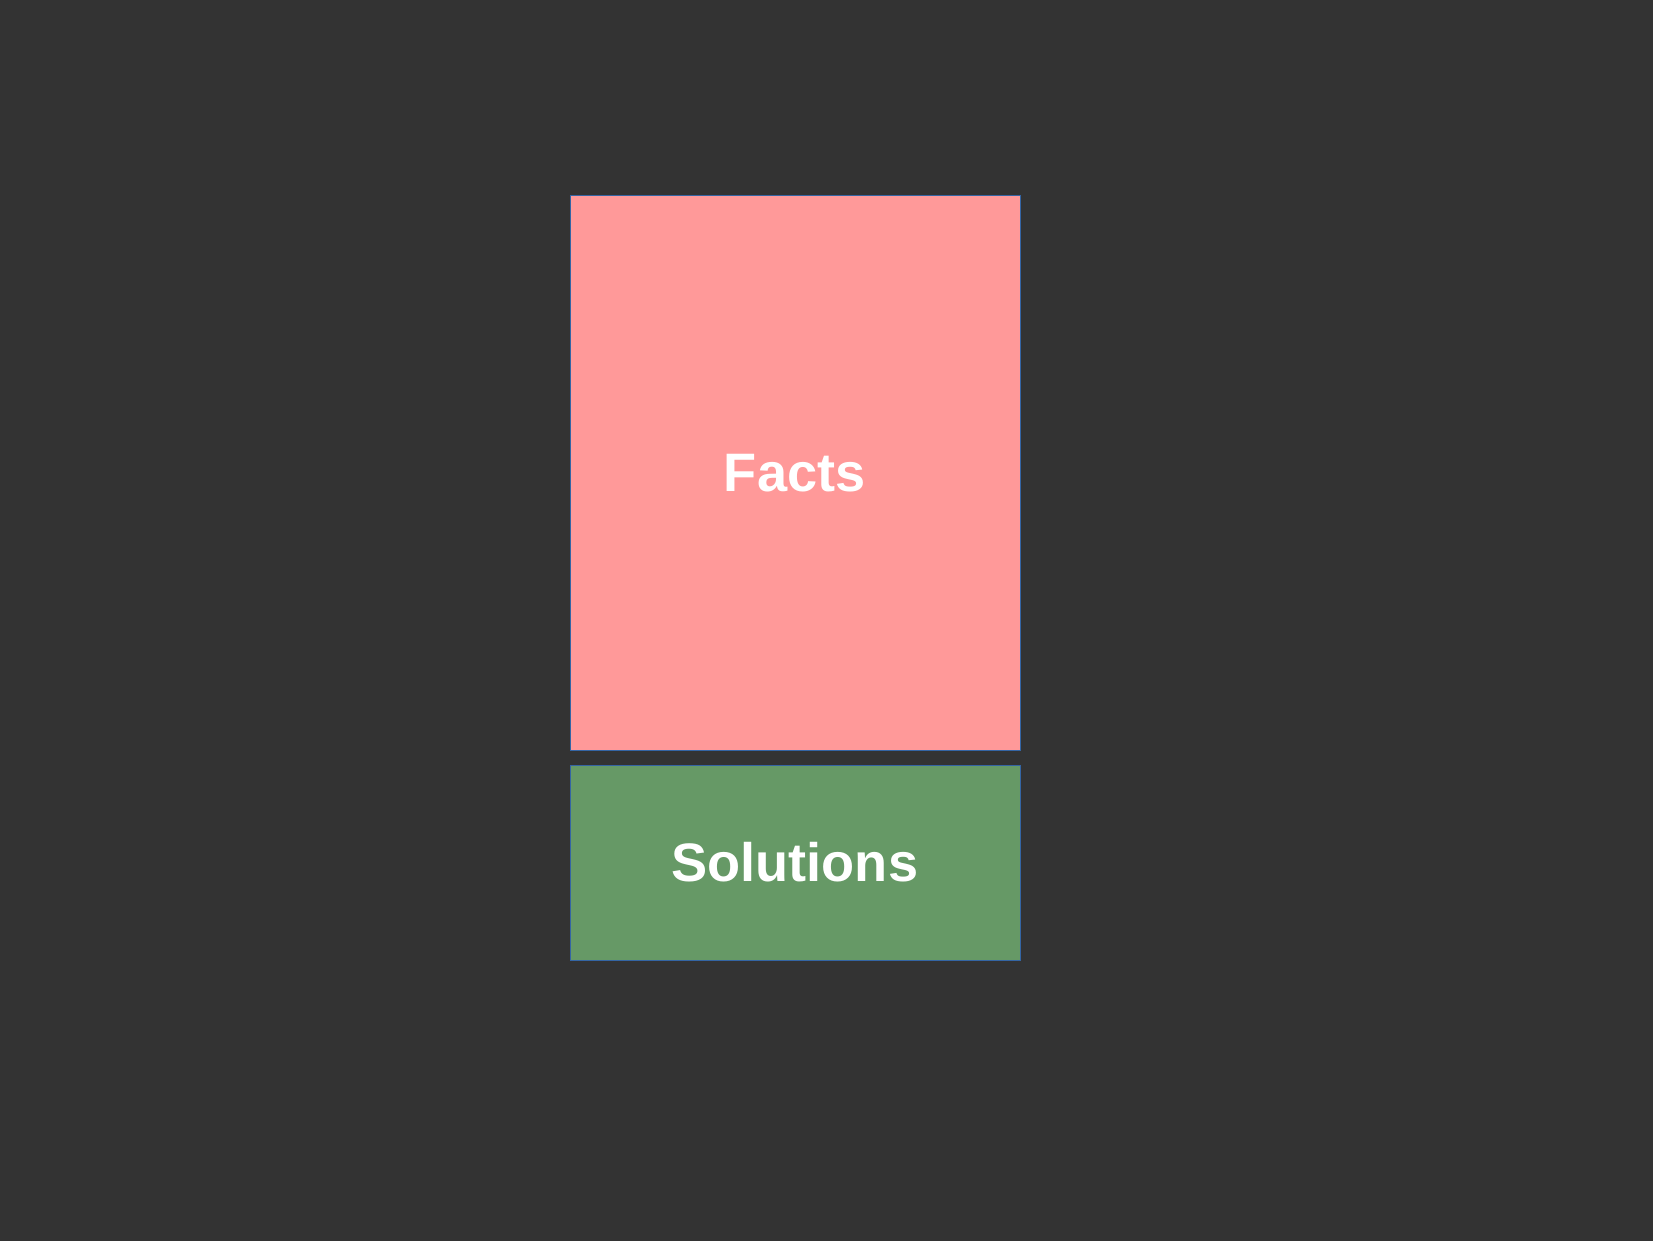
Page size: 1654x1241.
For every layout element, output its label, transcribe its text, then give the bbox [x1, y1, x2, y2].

text_box Solutions [570, 765, 1021, 961]
text_box Facts [570, 195, 1021, 751]
